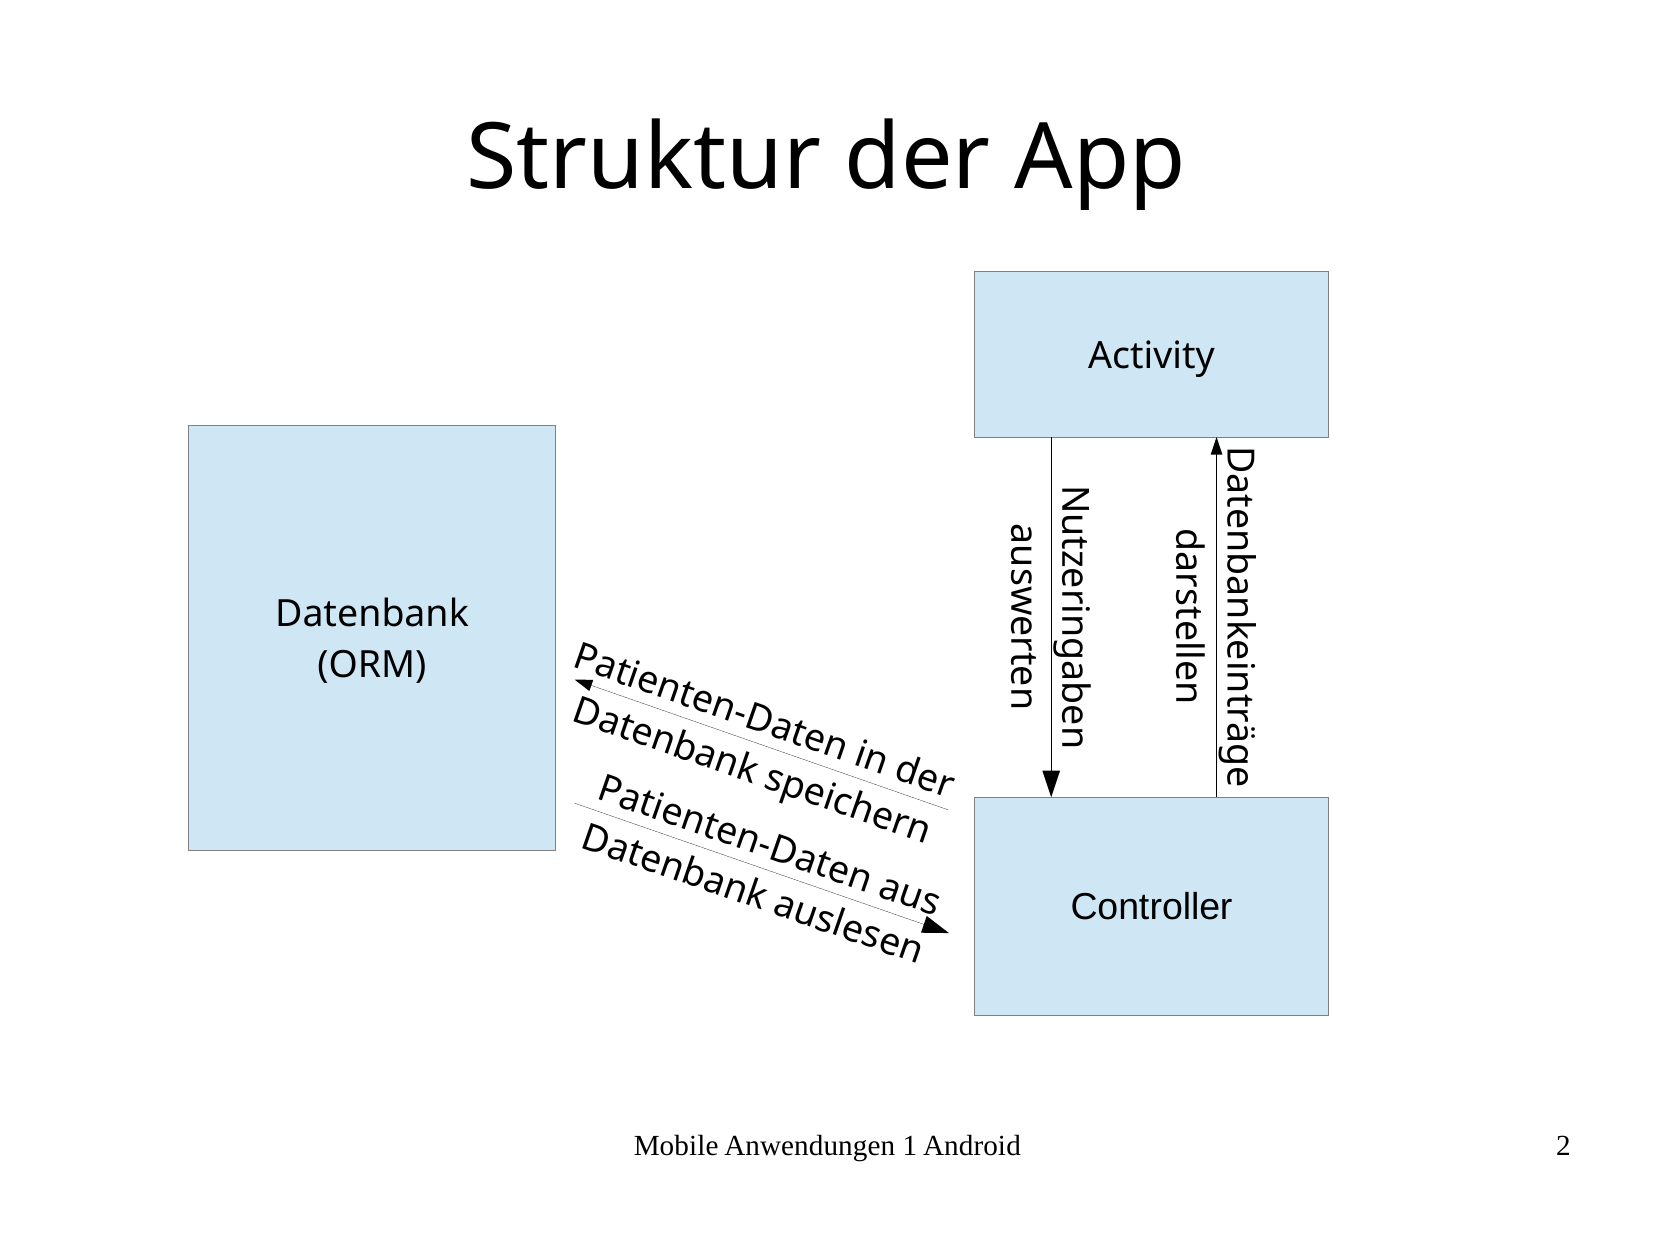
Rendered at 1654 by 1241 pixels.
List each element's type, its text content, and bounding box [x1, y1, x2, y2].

text_box Datenbank (ORM) [188, 425, 556, 851]
text_box Controller [974, 797, 1329, 1016]
title Struktur der App [82, 49, 1571, 257]
text_box Activity [974, 271, 1329, 438]
